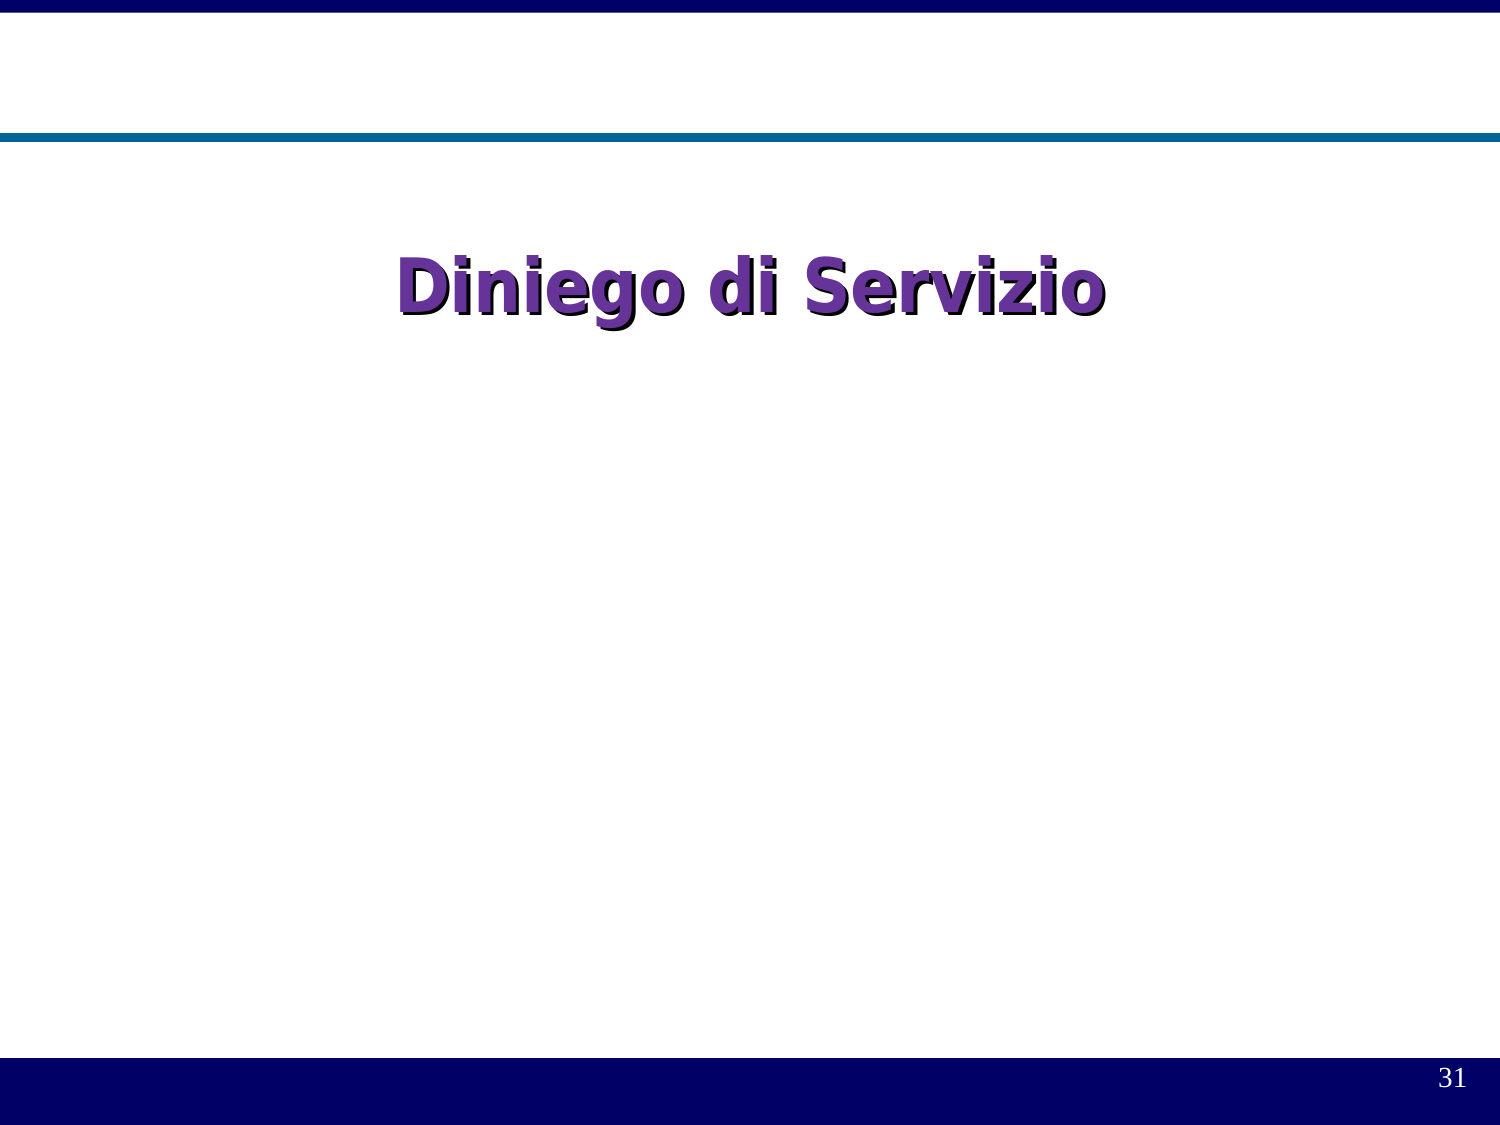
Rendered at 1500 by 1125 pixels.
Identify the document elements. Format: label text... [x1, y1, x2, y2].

subtitle Diniego di Servizio [30, 0, 1471, 580]
